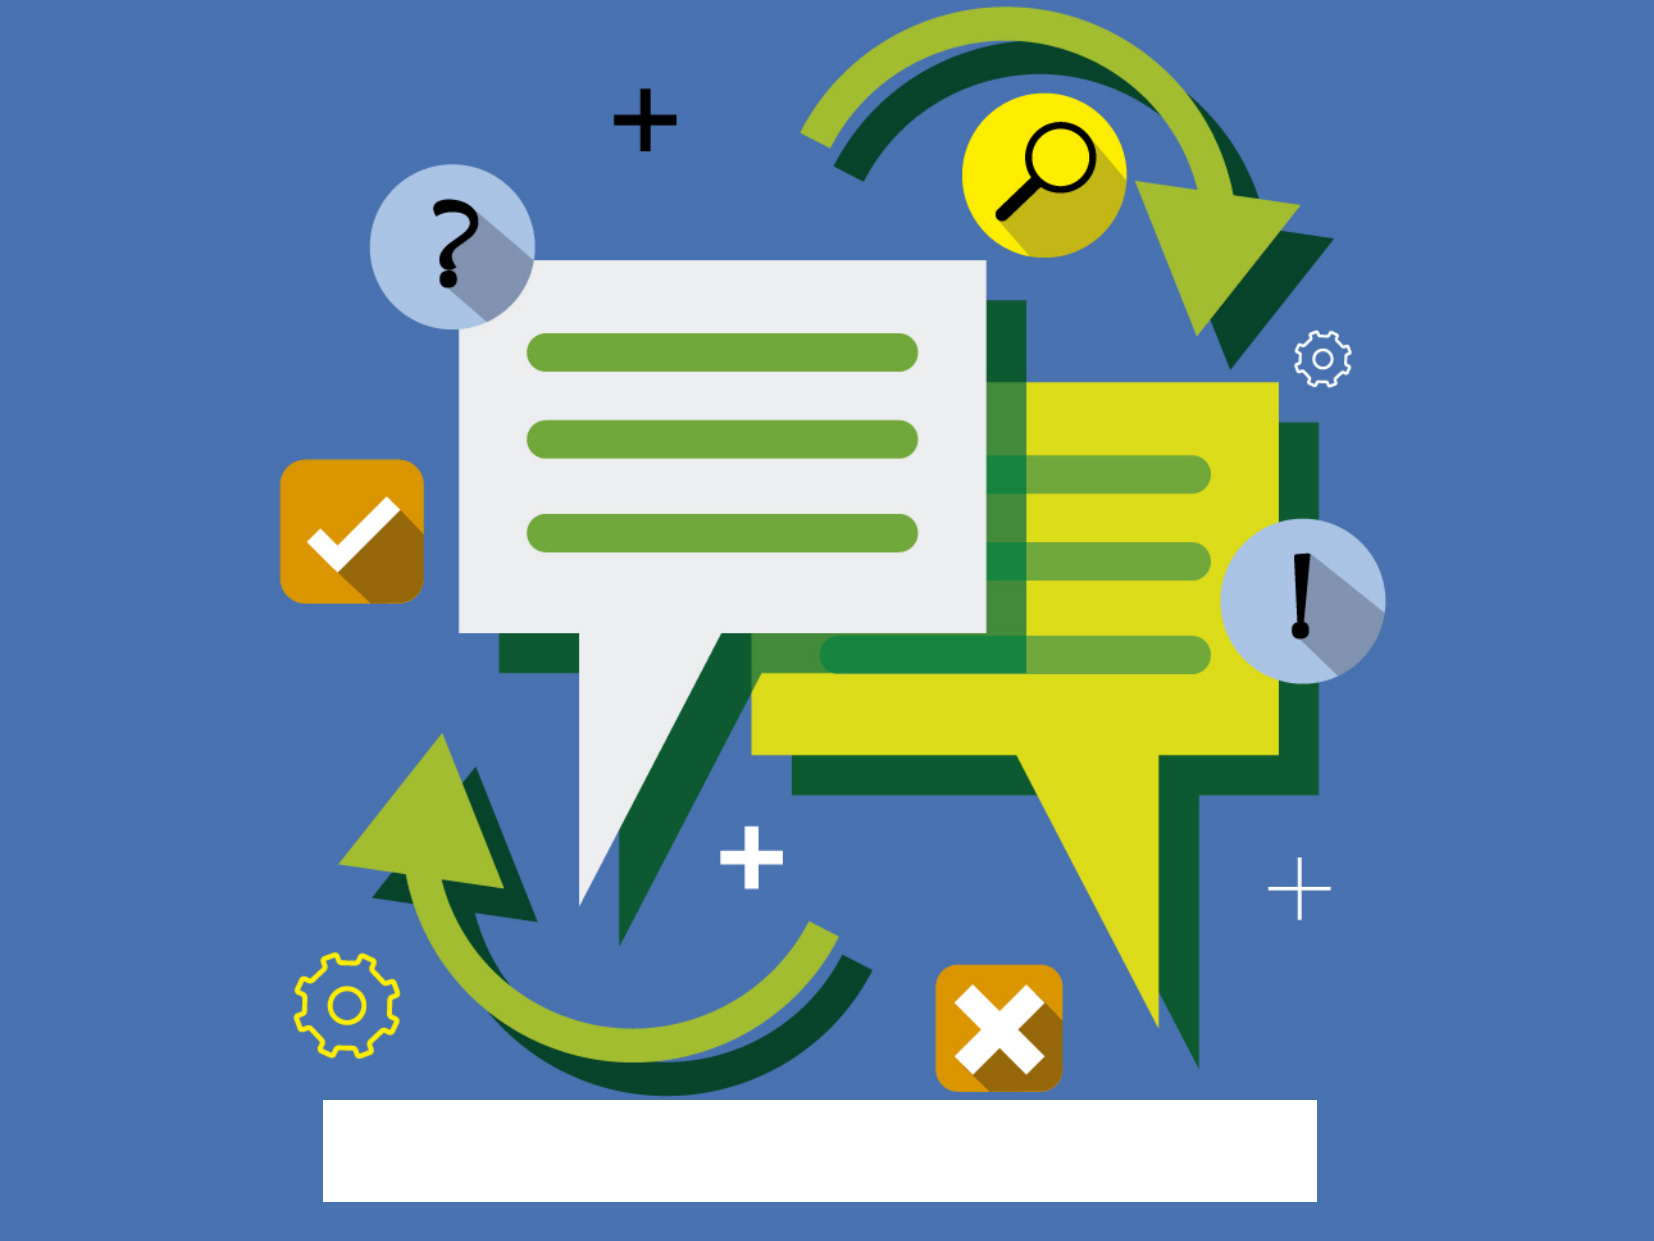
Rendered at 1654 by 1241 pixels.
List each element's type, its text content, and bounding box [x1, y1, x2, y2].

title Enseñanza Interrogativa [76, 1047, 1565, 1241]
picture [0, 0, 1654, 1241]
